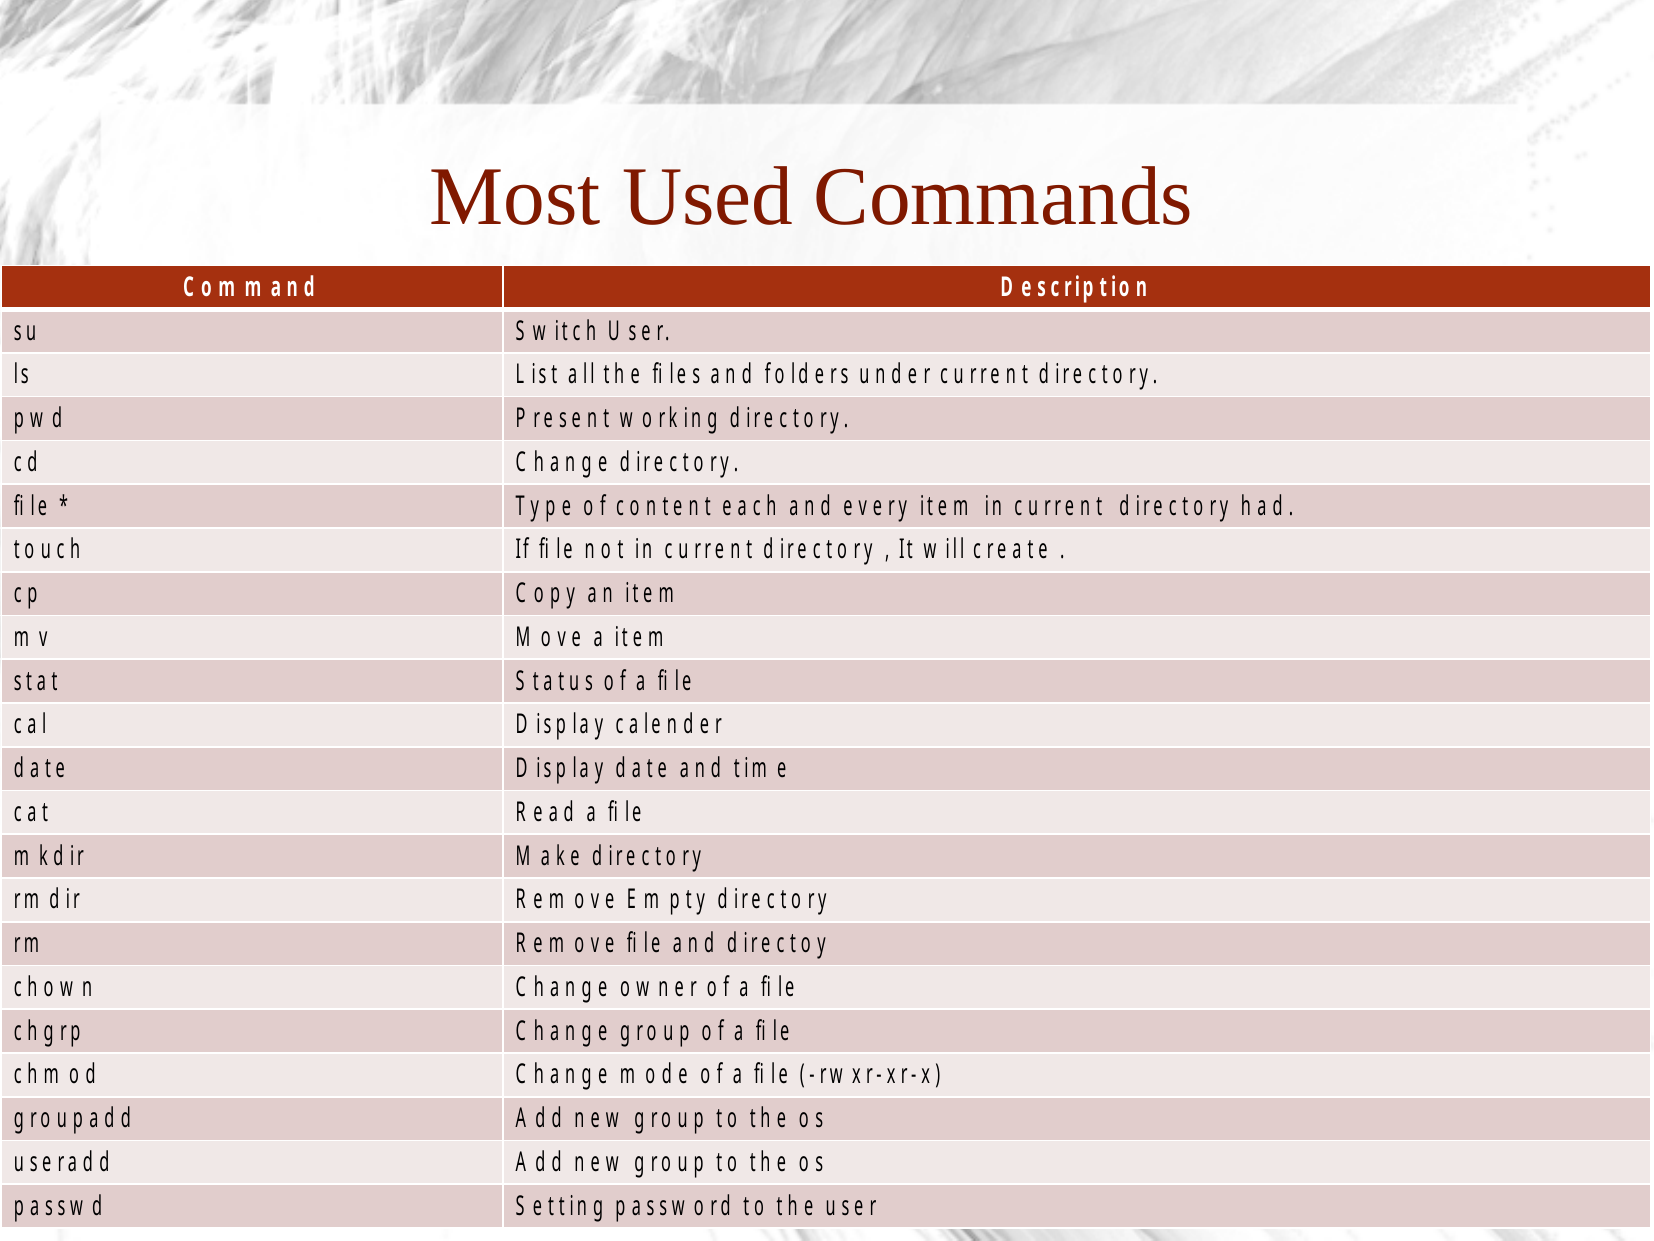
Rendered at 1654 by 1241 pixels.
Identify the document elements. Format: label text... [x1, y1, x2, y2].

title Most Used Commands [118, 112, 1506, 262]
picture [0, 0, 1654, 1241]
